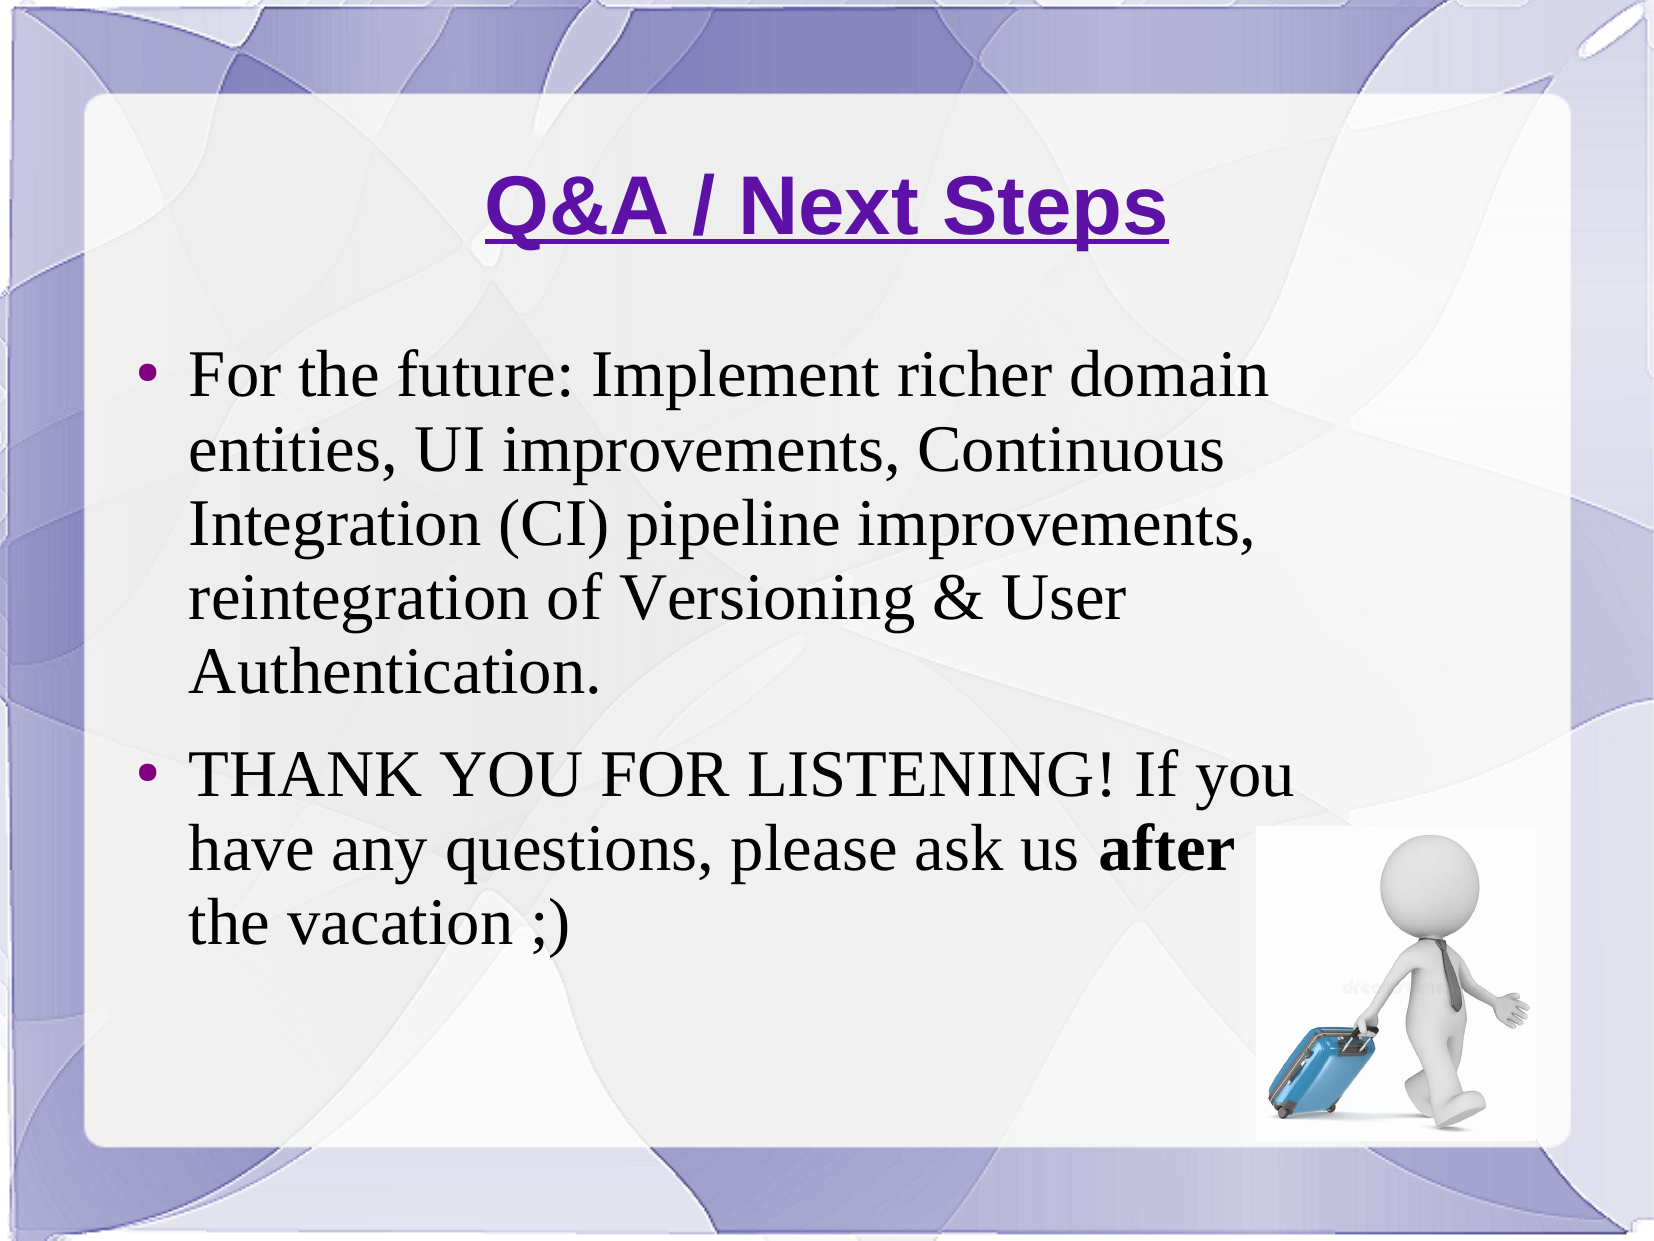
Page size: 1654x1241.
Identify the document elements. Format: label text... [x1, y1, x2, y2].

list For the future: Implement richer domain entities, UI improvements, Continuous Integration (CI) pipeline improvements, reintegration of Versioning & User Authentication. THANK YOU FOR LISTENING! If you have any questions, please ask us after the vacation ;) [118, 337, 1300, 1064]
title Q&A / Next Steps [82, 102, 1571, 310]
picture [0, 0, 1654, 1241]
